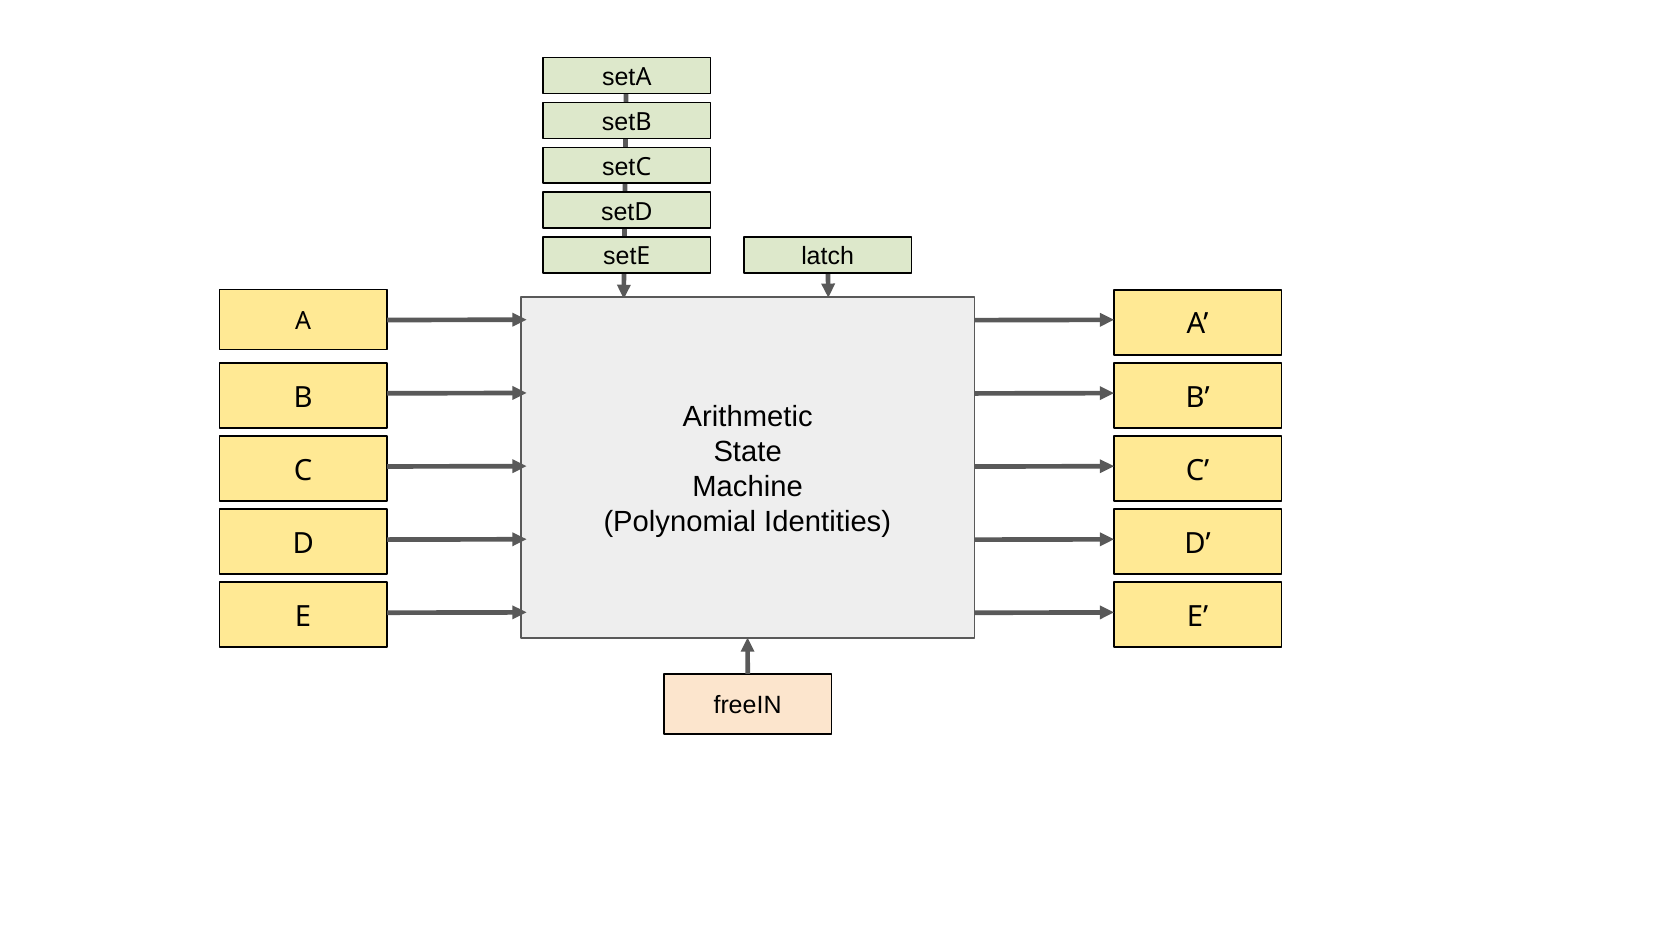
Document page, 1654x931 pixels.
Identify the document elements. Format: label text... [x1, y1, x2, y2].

text_box A’ [1113, 289, 1282, 355]
text_box setD [543, 192, 711, 229]
text_box setE [543, 237, 711, 274]
text_box Arithmetic State Machine (Polynomial Identities) [521, 297, 975, 638]
text_box setC [543, 147, 711, 184]
text_box E [219, 582, 387, 648]
text_box B’ [1113, 362, 1282, 428]
text_box C’ [1113, 436, 1282, 502]
text_box setB [543, 102, 711, 139]
text_box A [219, 289, 387, 350]
text_box setA [543, 57, 711, 94]
text_box B [219, 362, 387, 428]
text_box C [219, 435, 387, 501]
text_box D’ [1113, 509, 1282, 575]
text_box D [219, 509, 387, 575]
text_box freeIN [663, 673, 832, 734]
text_box E’ [1113, 582, 1282, 648]
text_box latch [743, 237, 912, 274]
